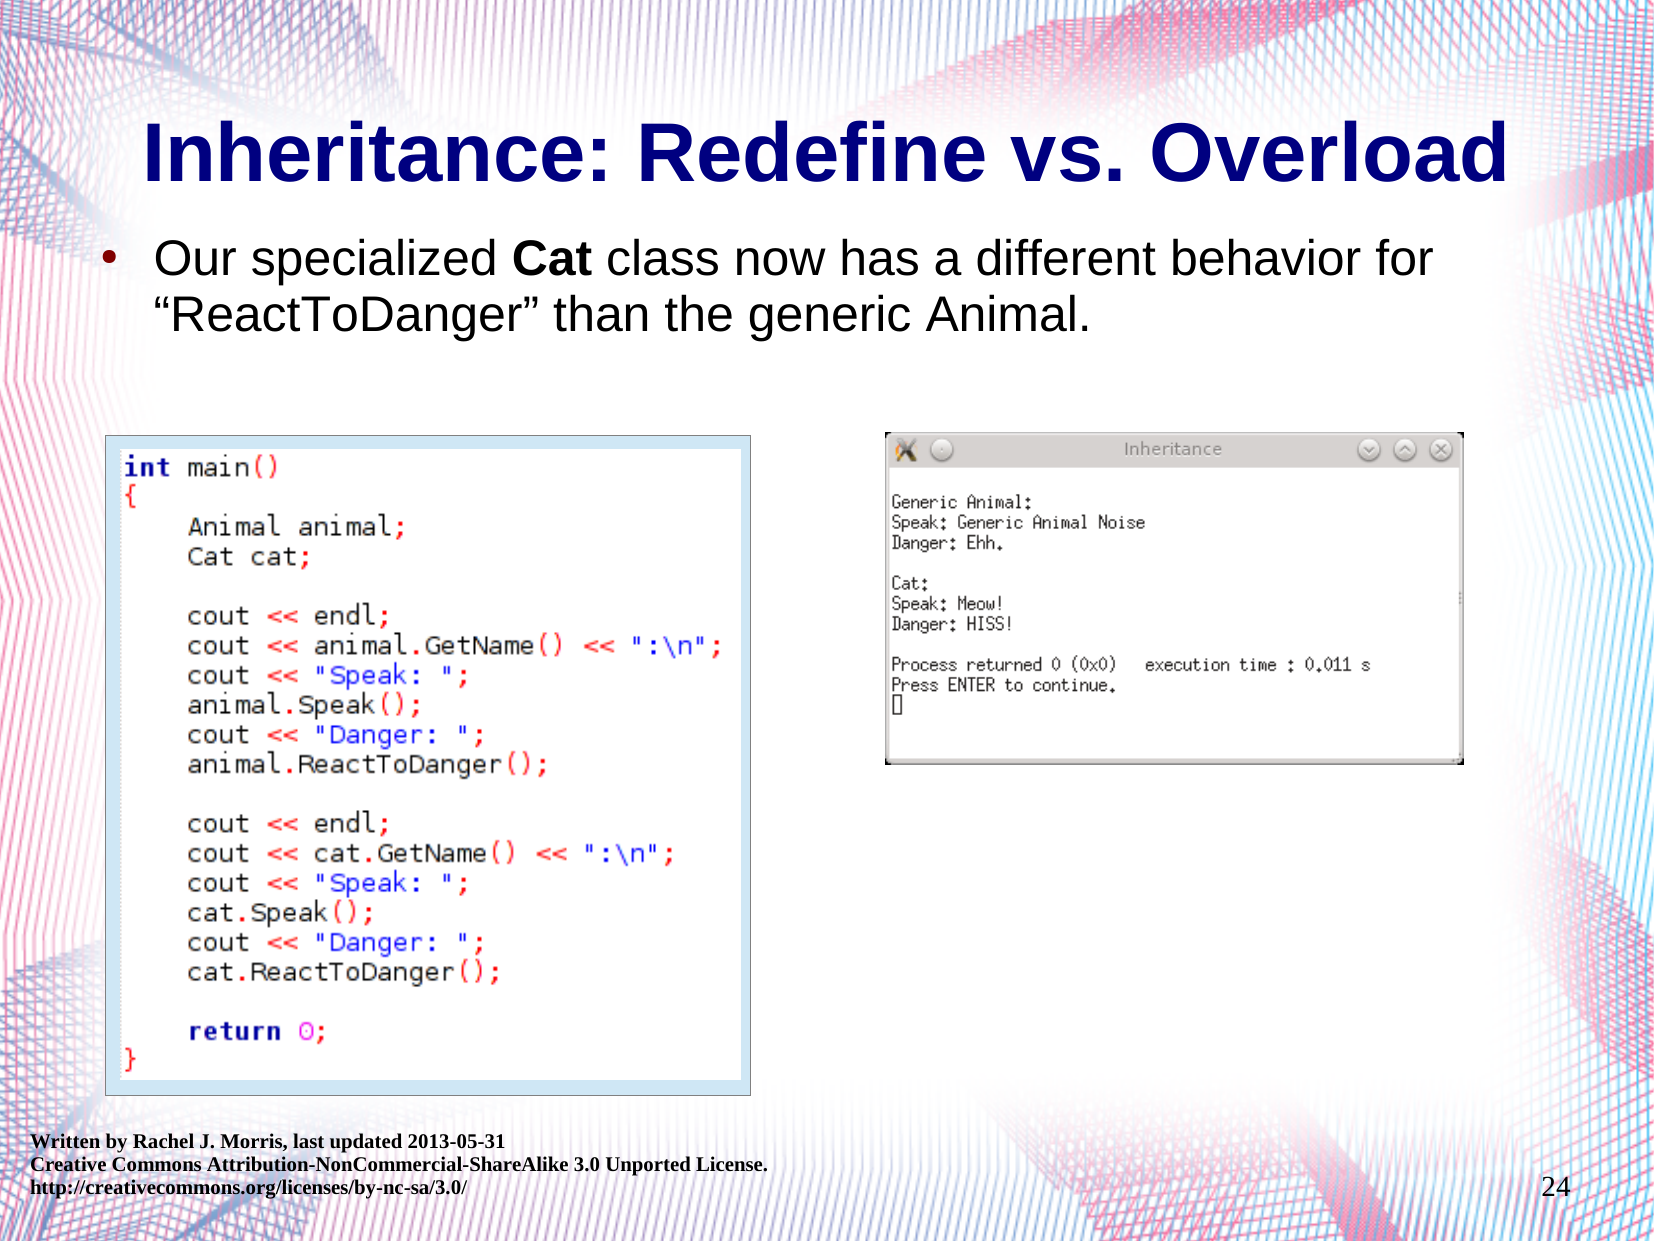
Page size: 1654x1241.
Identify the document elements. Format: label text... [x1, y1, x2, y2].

list Our specialized Cat class now has a different behavior for “ReactToDanger” than the generic Animal. [82, 230, 1571, 346]
title Inheritance: Redefine vs. Overload [82, 49, 1571, 230]
text_box [105, 435, 751, 1096]
picture [0, 0, 1654, 1241]
